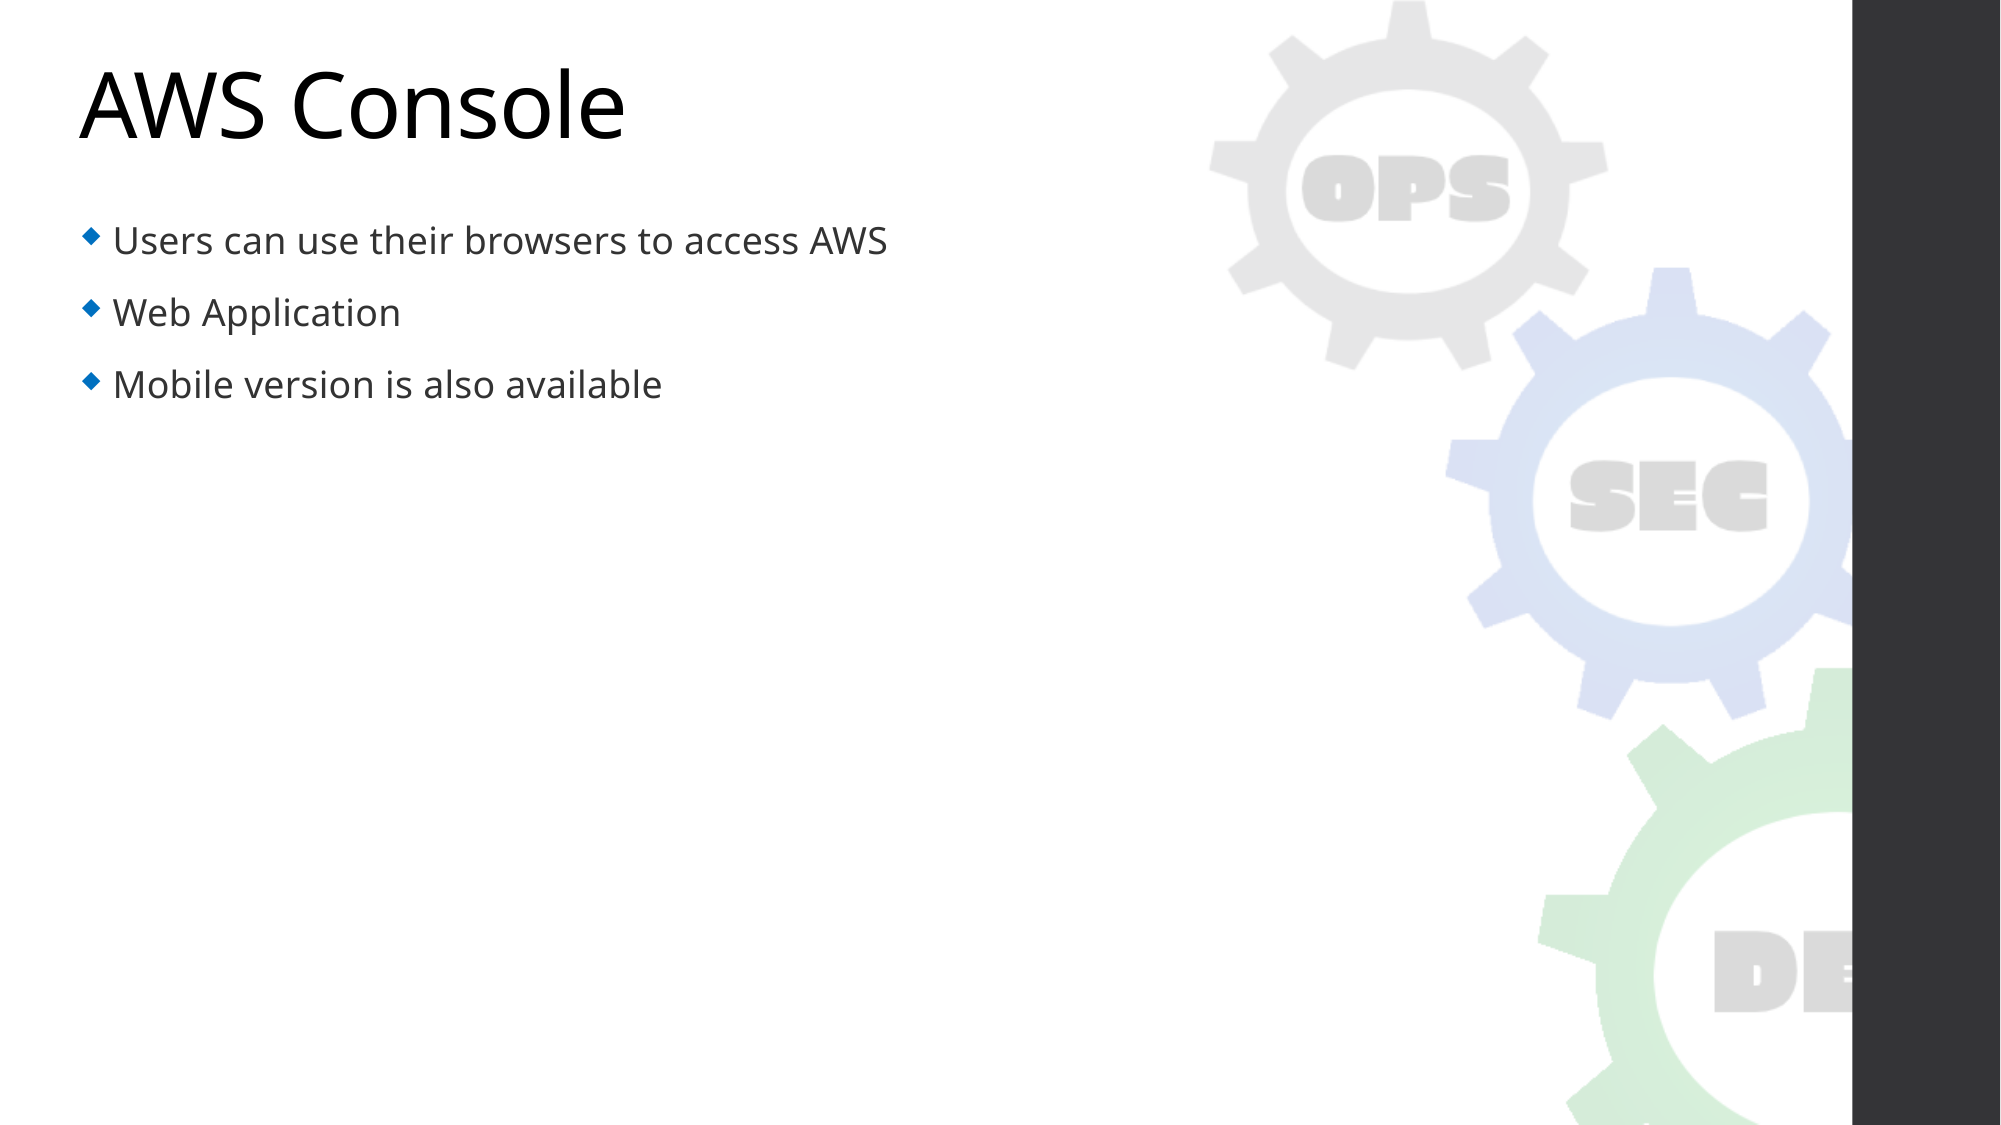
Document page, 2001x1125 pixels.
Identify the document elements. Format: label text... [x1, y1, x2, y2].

list Users can use their browsers to access AWS Web Application Mobile version is also available [67, 212, 1801, 1088]
title AWS Console [64, 33, 1797, 166]
